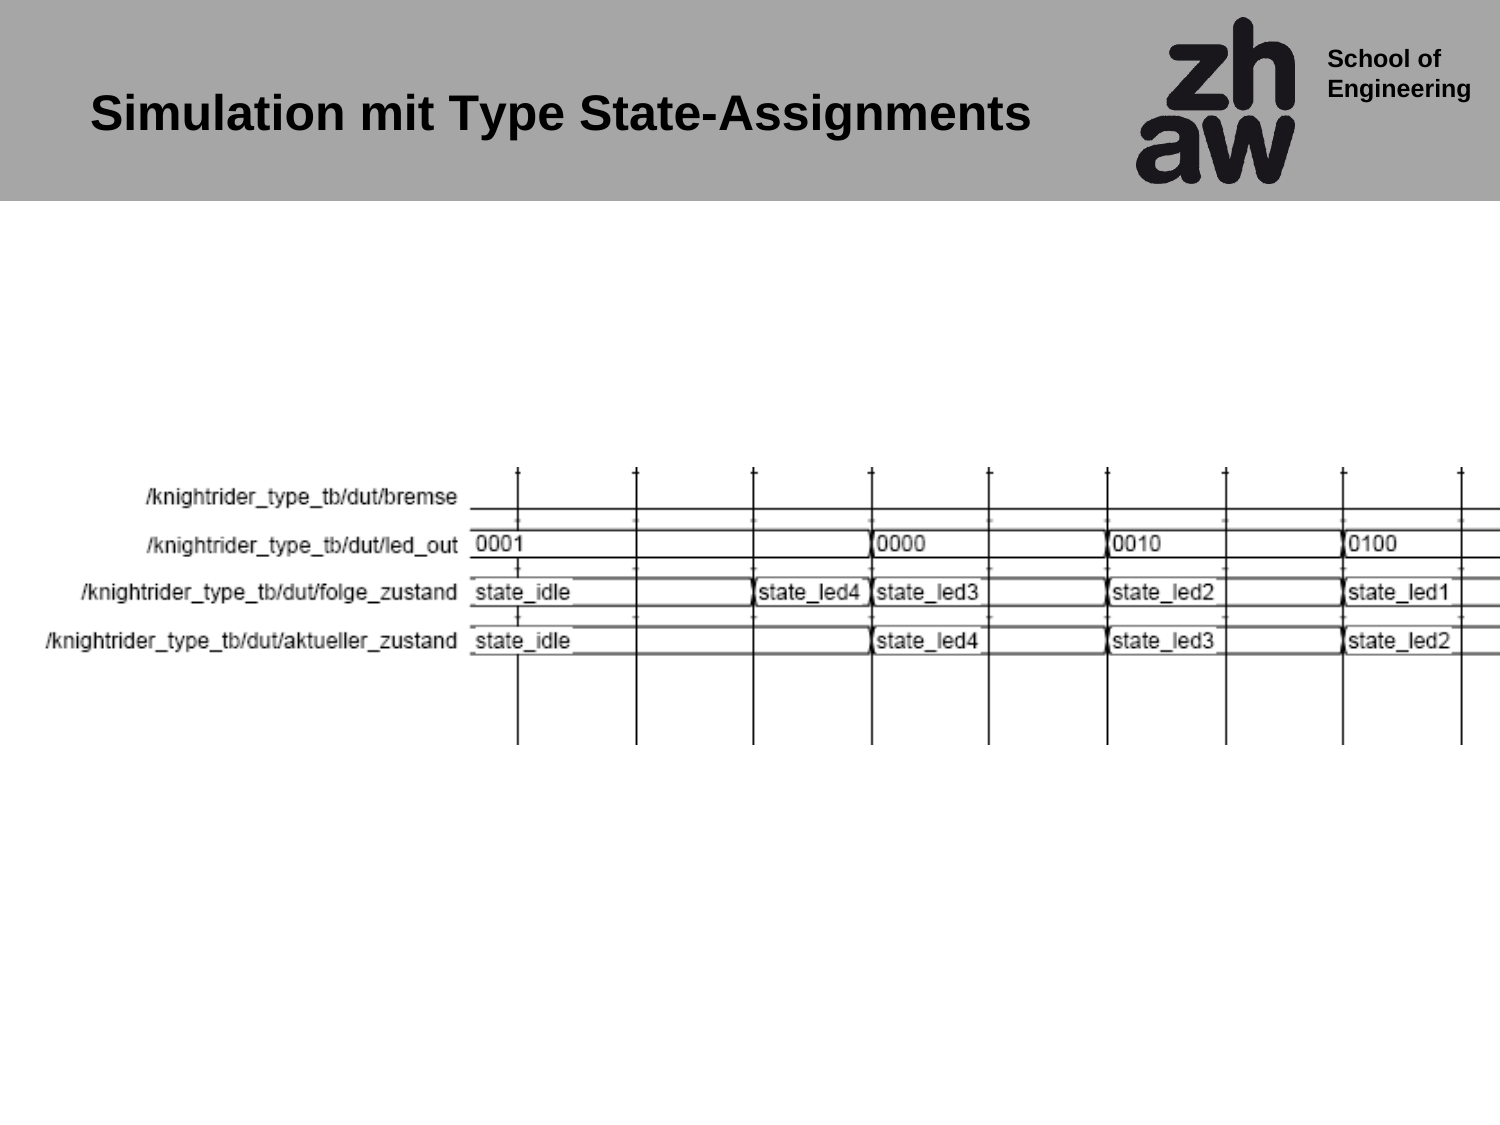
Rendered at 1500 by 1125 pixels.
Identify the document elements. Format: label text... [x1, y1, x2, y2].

picture [41, 467, 1500, 745]
title Simulation mit Type State-Assignments [74, 45, 1102, 176]
picture [1136, 17, 1295, 184]
